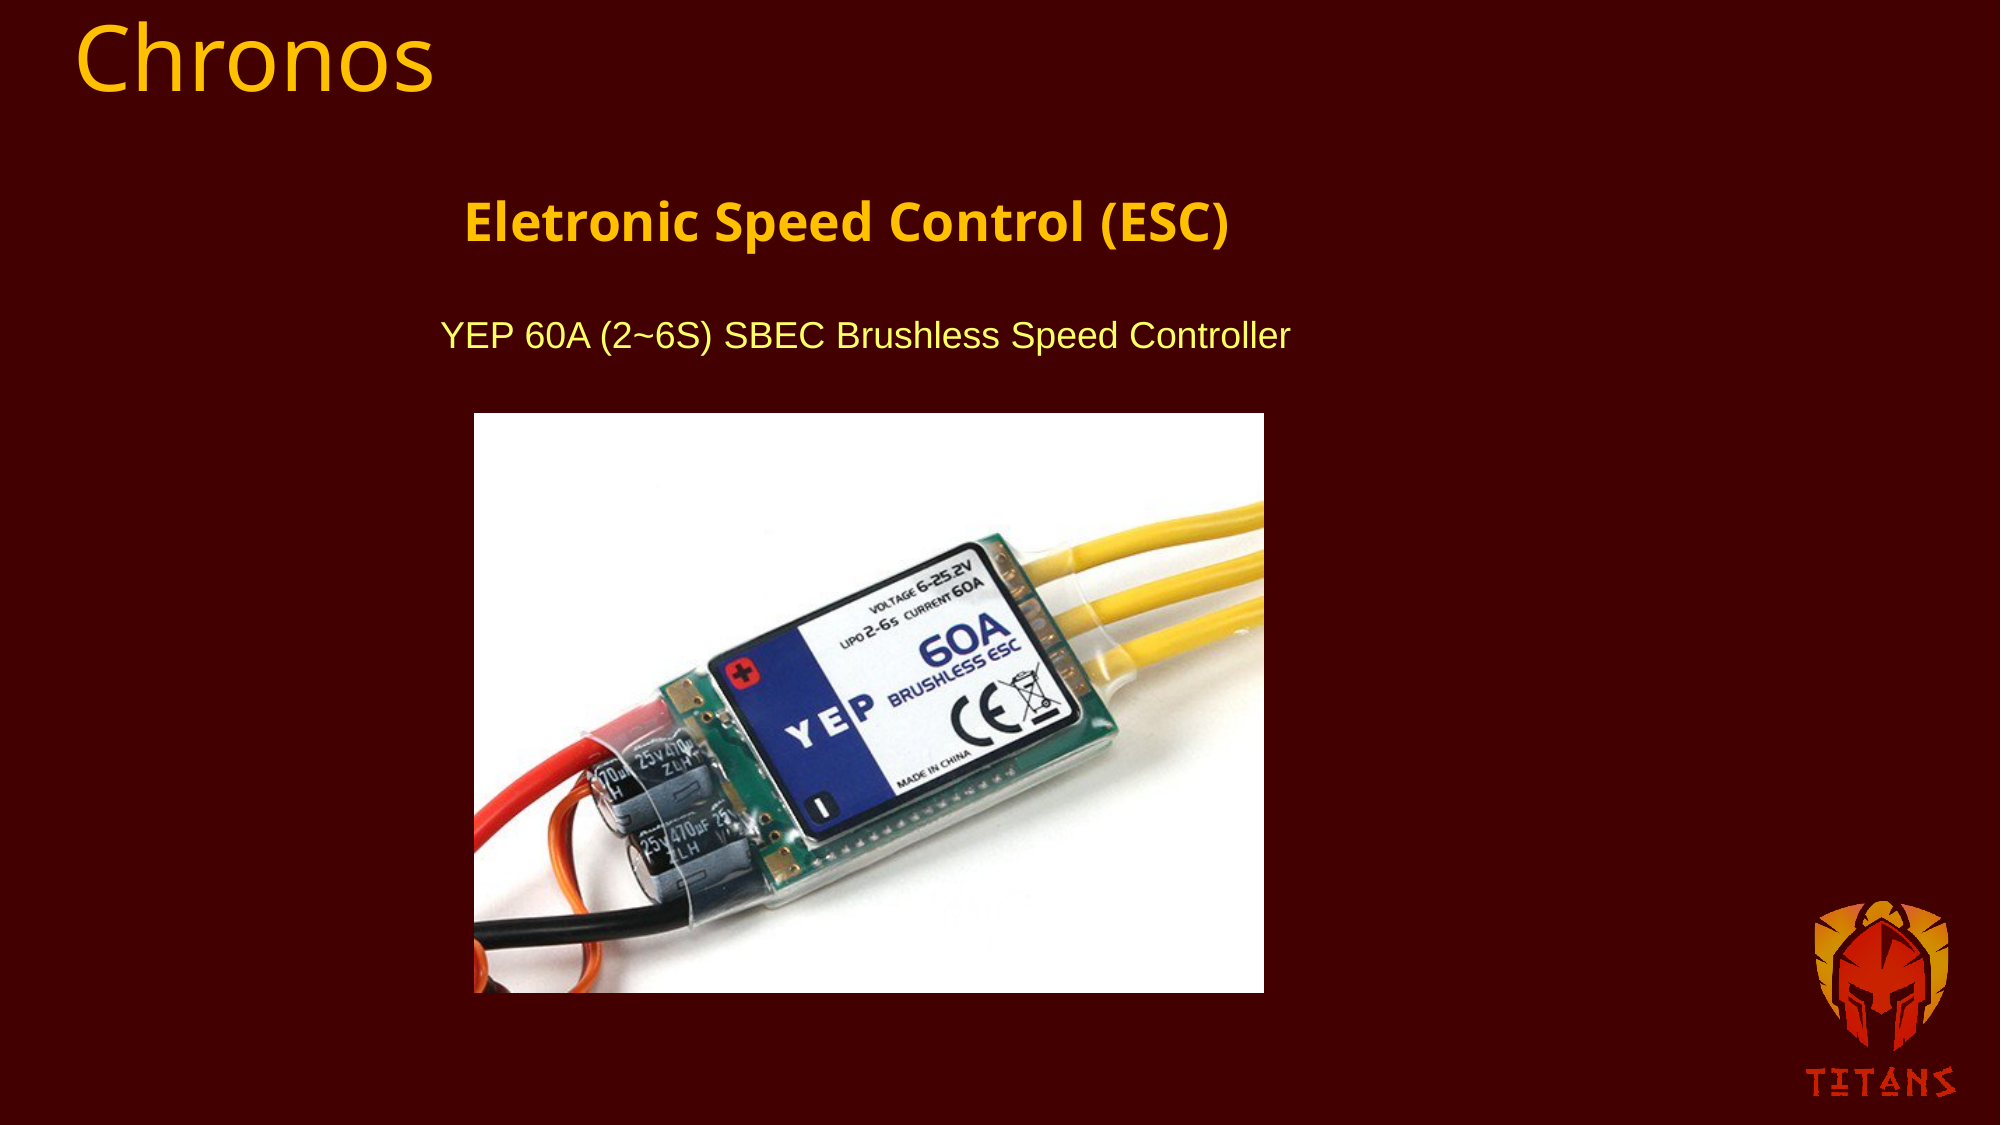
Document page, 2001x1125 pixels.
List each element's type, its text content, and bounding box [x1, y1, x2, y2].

picture [474, 449, 1264, 993]
picture [1749, 888, 2000, 1125]
text_box YEP 60A (2~6S) SBEC Brushless Speed Controller [425, 307, 1359, 449]
list Eletronic Speed Control (ESC) [448, 124, 1295, 260]
title Chronos [59, 0, 1784, 171]
